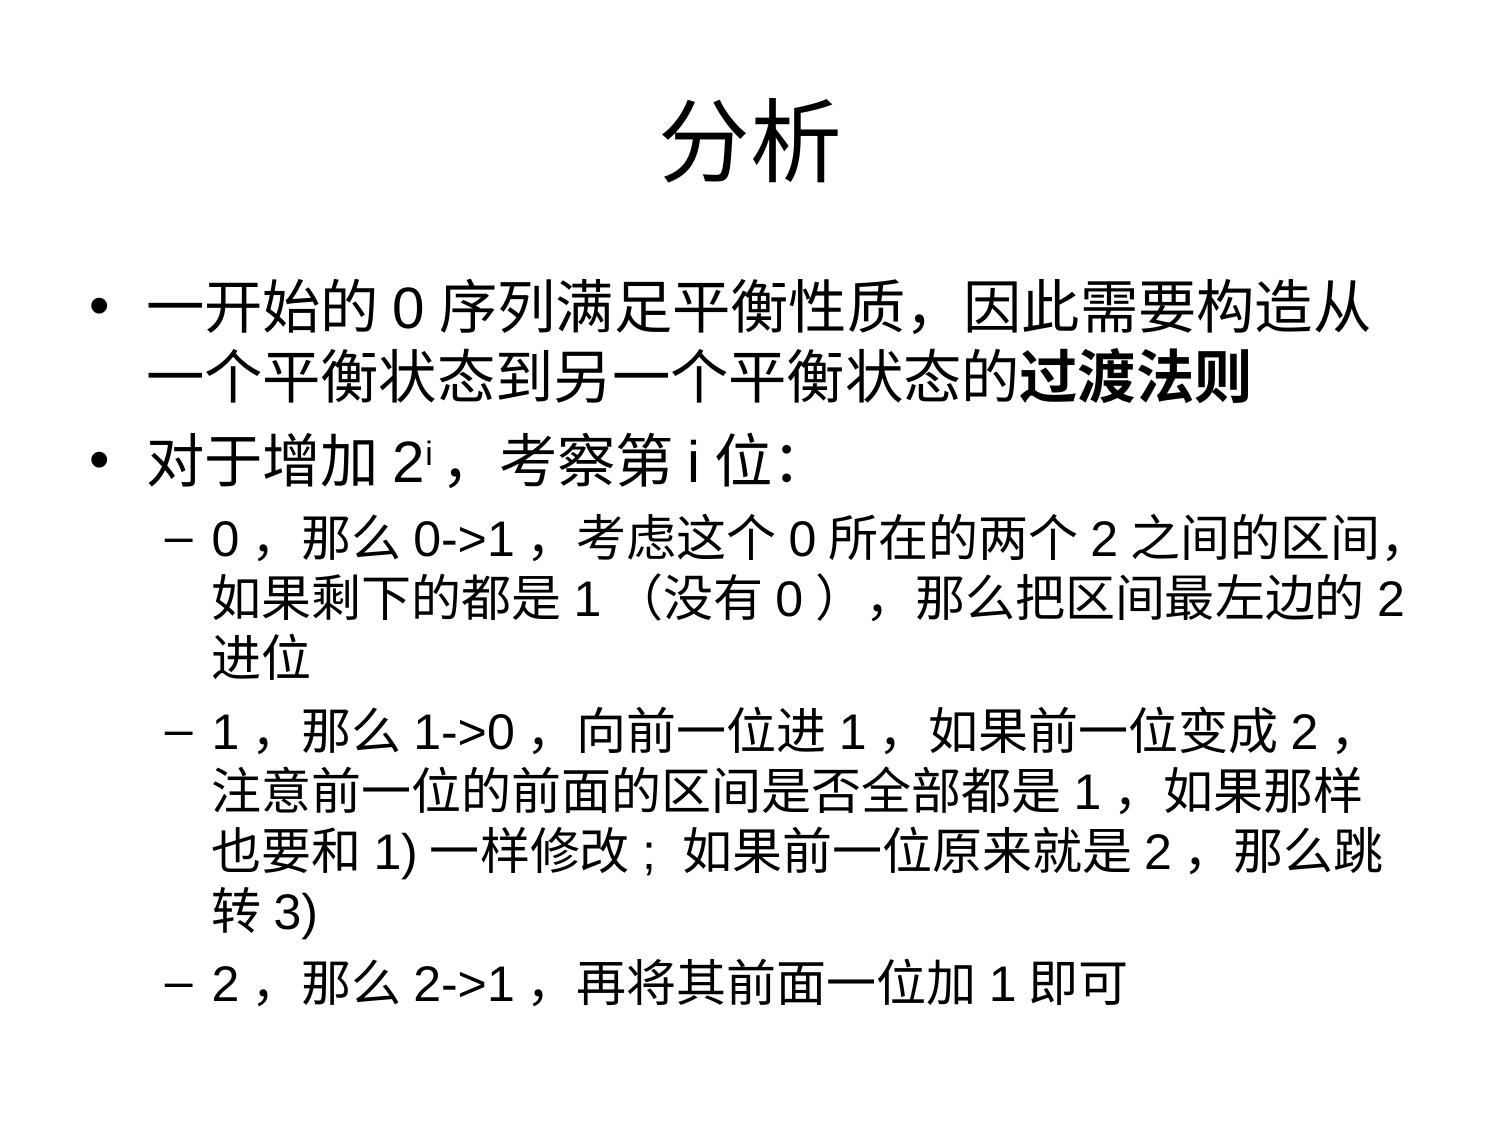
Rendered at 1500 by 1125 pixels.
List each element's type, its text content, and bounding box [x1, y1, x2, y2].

list 一开始的0序列满足平衡性质，因此需要构造从一个平衡状态到另一个平衡状态的过渡法则 对于增加2i，考察第i位： 0，那么0->1，考虑这个0所在的两个2之间的区间，如果剩下的都是1（没有0），那么把区间最左边的2进位 1，那么1->0，向前一位进1，如果前一位变成2，注意前一位的前面的区间是否全部都是1，如果那样也要和1)一样修改; 如果前一位原来就是2，那么跳转3) 2，那么2->1，再将其前面一位加1即可 [75, 262, 1426, 1020]
title 分析 [75, 45, 1426, 233]
